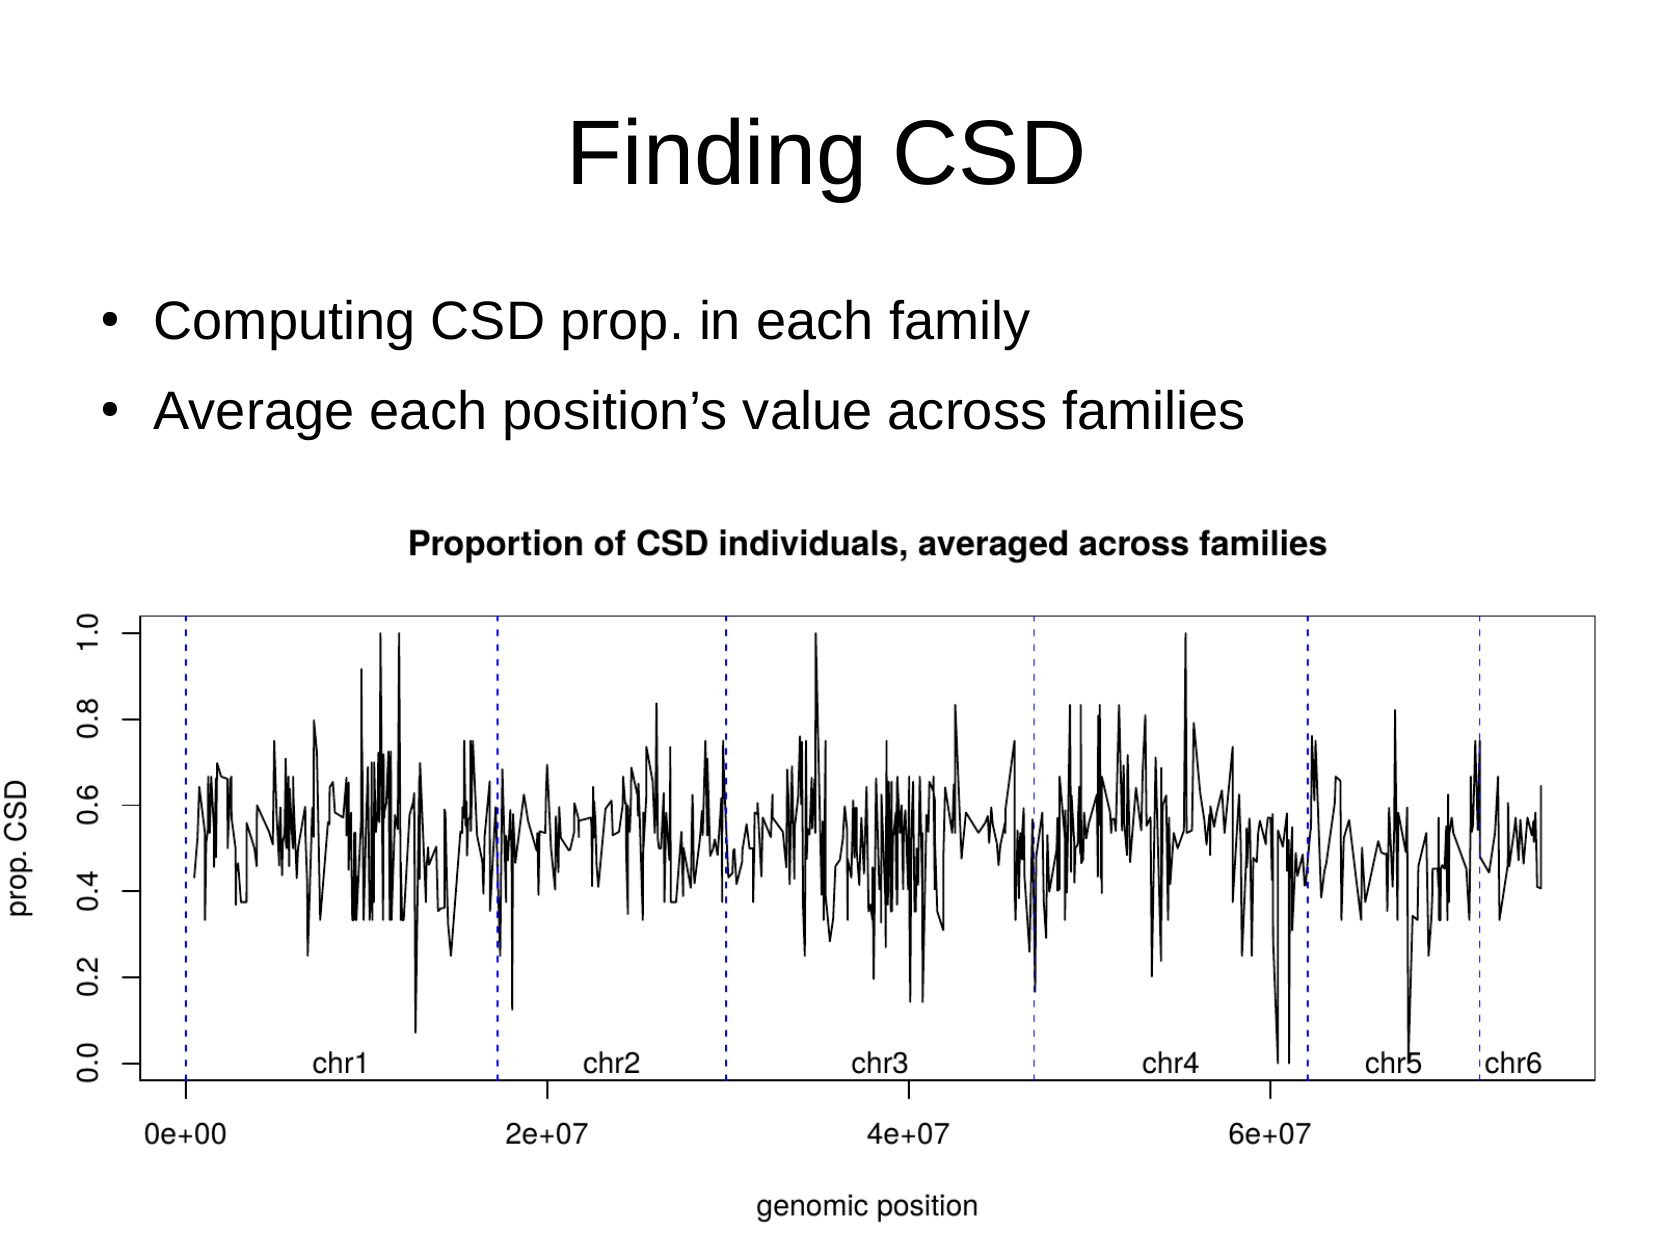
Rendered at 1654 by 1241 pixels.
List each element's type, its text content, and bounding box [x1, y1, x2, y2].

list Computing CSD prop. in each family Average each position’s value across families [82, 290, 1571, 496]
picture [0, 496, 1635, 1230]
title Finding CSD [82, 49, 1571, 257]
